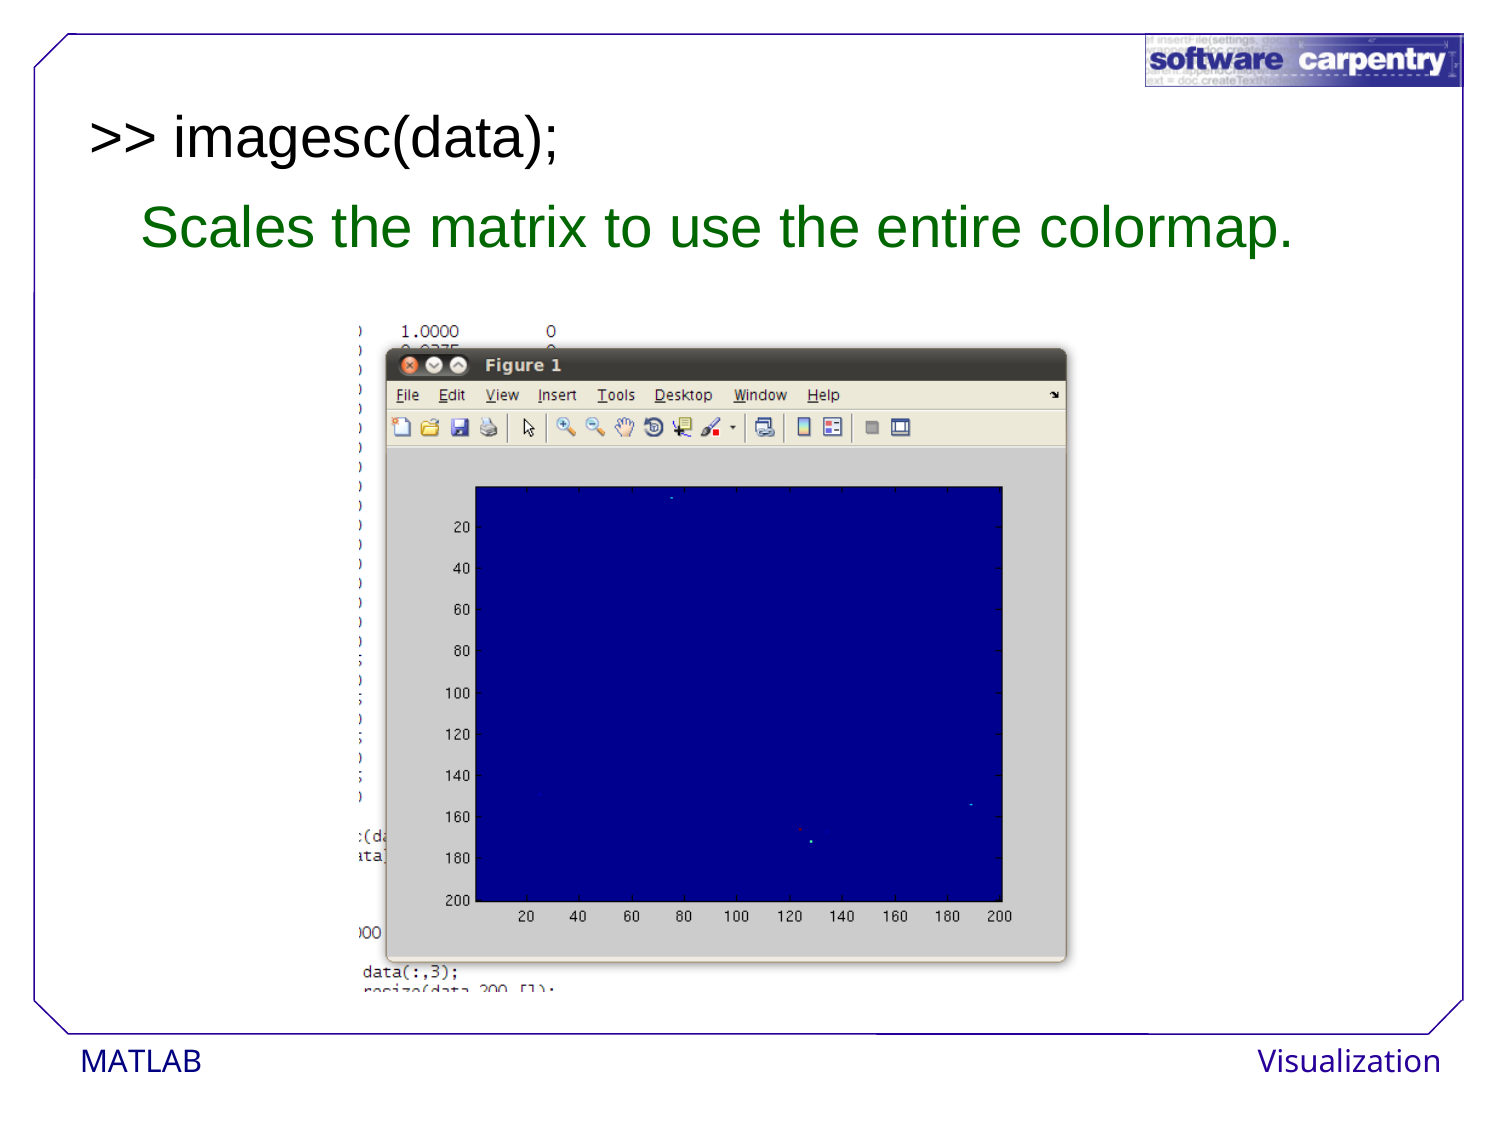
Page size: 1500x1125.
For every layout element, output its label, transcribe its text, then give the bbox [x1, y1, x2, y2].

list >> imagesc(data); Scales the matrix to use the entire colormap. [75, 99, 1363, 1013]
picture [359, 324, 1101, 992]
picture [1145, 33, 1464, 87]
